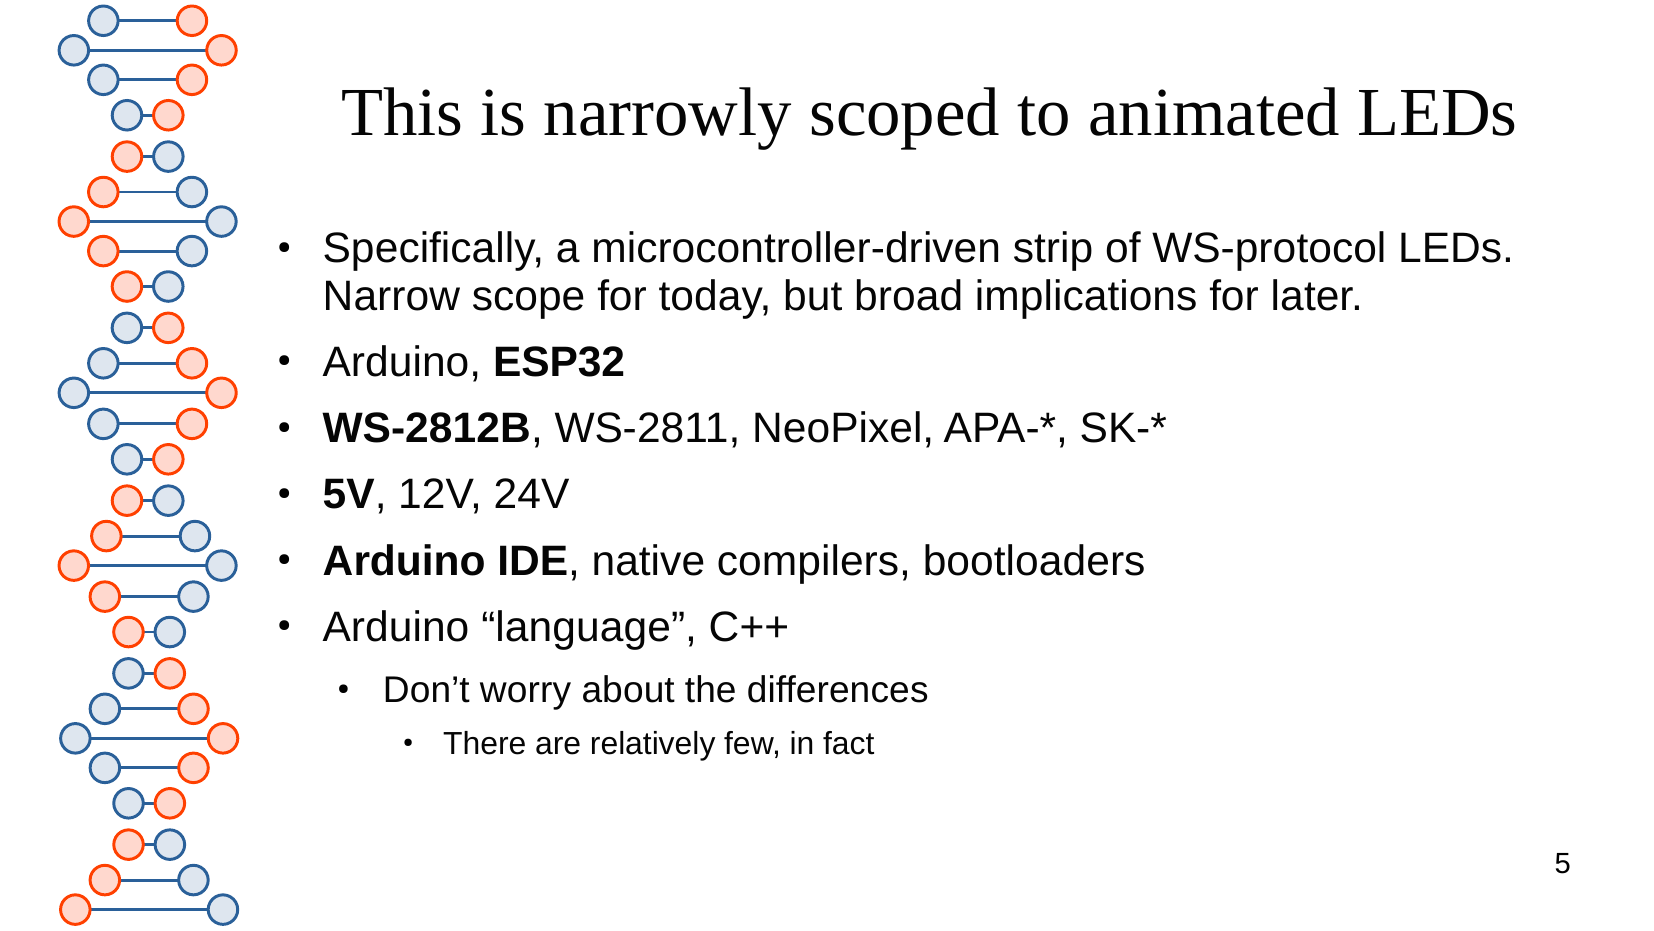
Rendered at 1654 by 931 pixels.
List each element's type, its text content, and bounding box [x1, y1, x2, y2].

title This is narrowly scoped to animated LEDs [265, 35, 1595, 189]
list Specifically, a microcontroller-driven strip of WS-protocol LEDs. Narrow scope for today, but broad implications for later. Arduino, ESP32 WS-2812B, WS-2811, NeoPixel, APA-*, SK-* 5V, 12V, 24V Arduino IDE, native compilers, bootloaders Arduino “language”, C++ Don’t worry about the differences There are relatively few, in fact [262, 224, 1592, 764]
